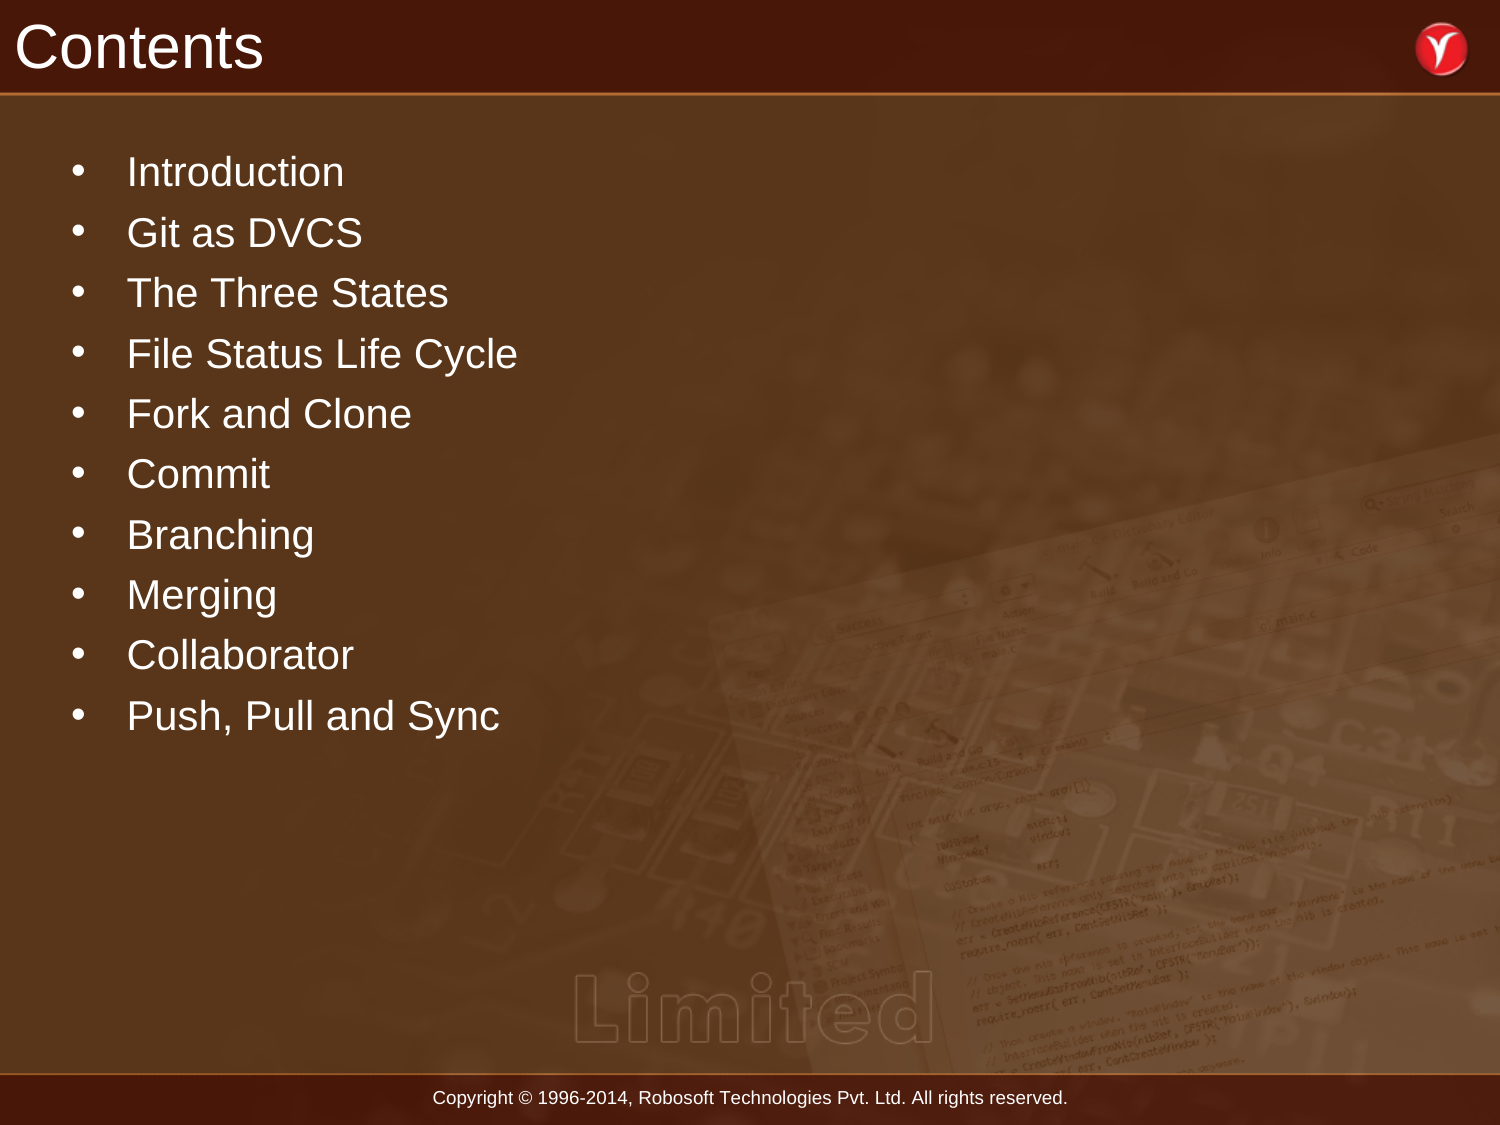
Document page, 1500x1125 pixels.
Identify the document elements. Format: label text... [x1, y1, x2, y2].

title Contents [0, 0, 1351, 138]
list Introduction Git as DVCS The Three States File Status Life Cycle Fork and Clone Commit Branching Merging Collaborator Push, Pull and Sync [56, 137, 1444, 1005]
picture [0, 0, 1500, 1125]
